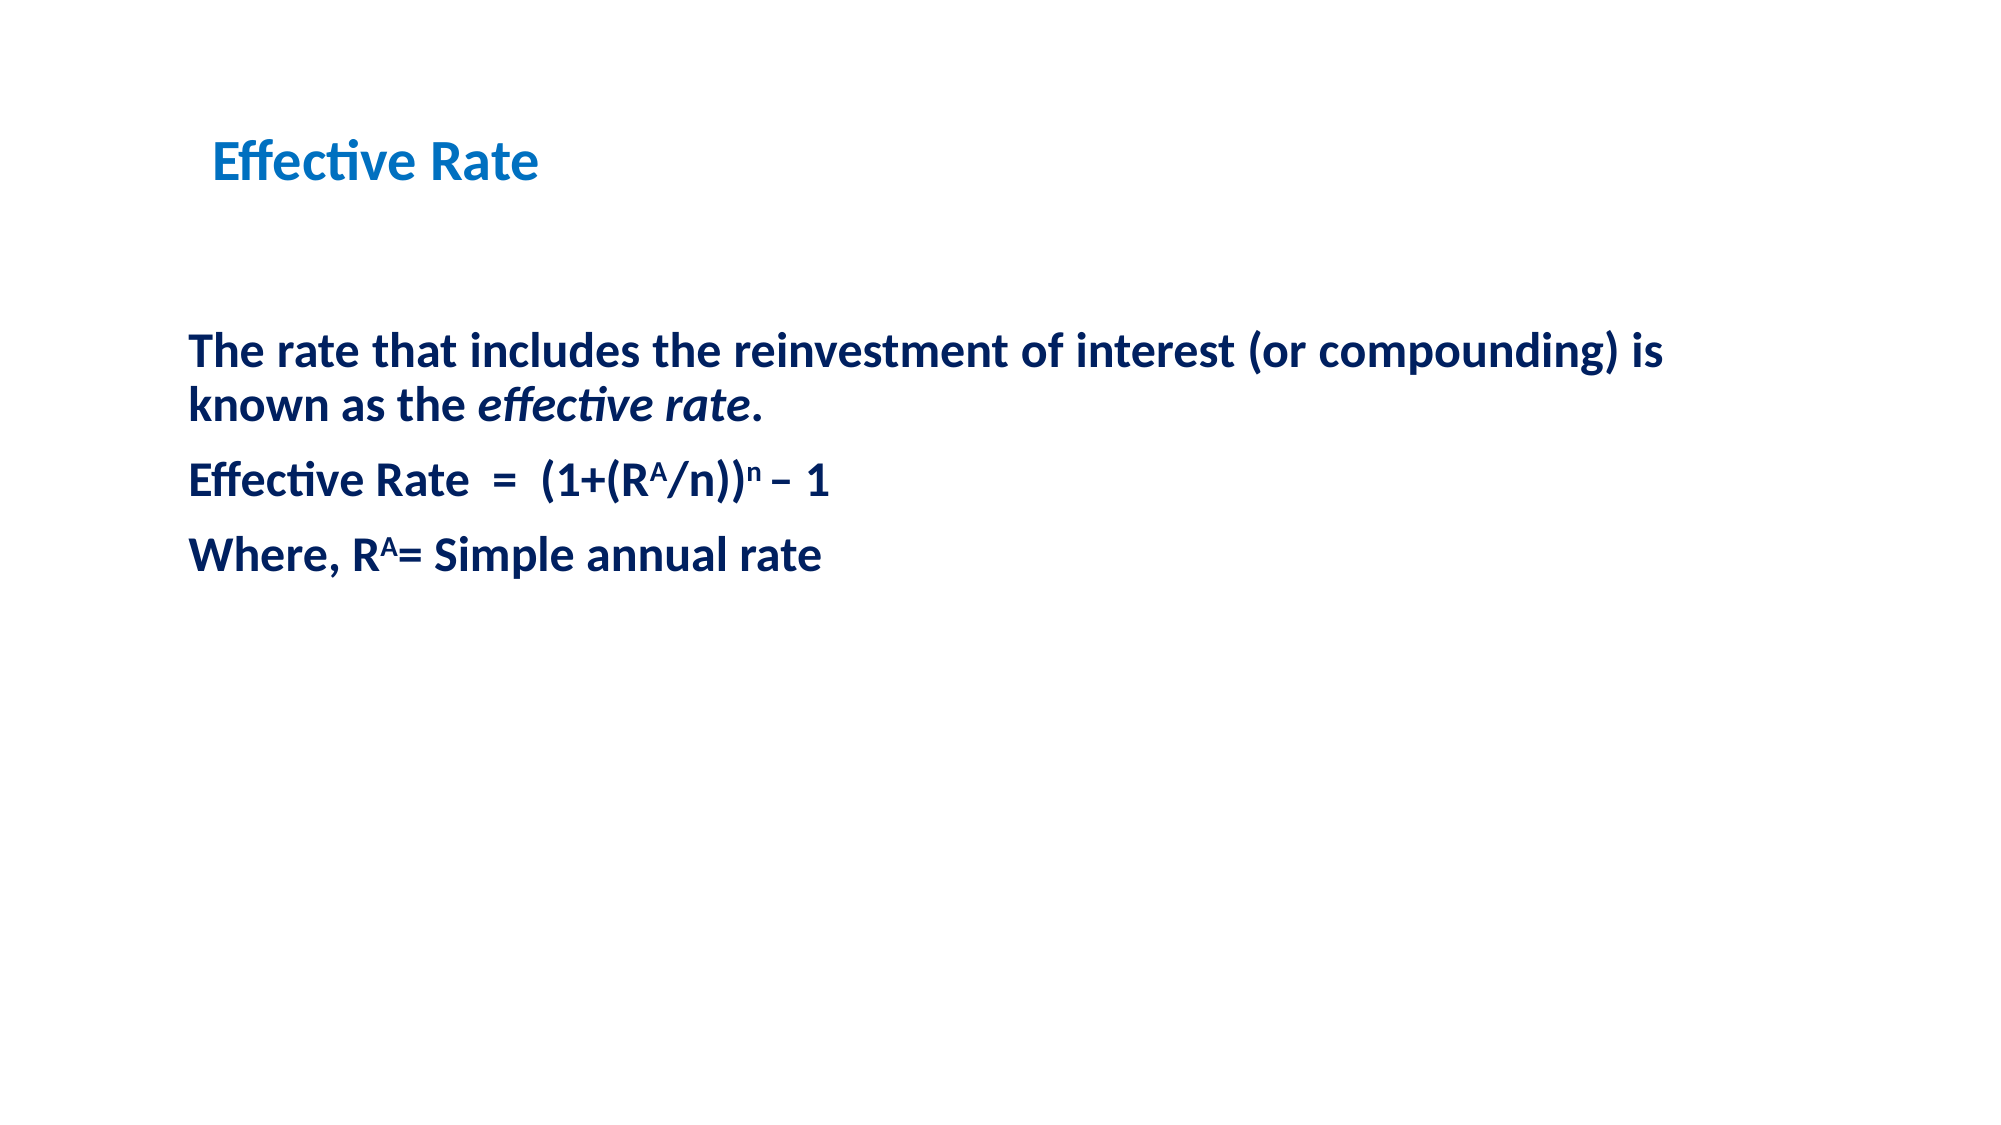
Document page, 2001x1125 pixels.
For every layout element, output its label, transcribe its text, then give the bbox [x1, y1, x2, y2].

text_box Effective Rate [197, 114, 1724, 200]
list The rate that includes the reinvestment of interest (or compounding) is known as the effective rate. Effective Rate = (1+(RA/n))n – 1 Where, RA= Simple annual rate [173, 317, 1680, 852]
